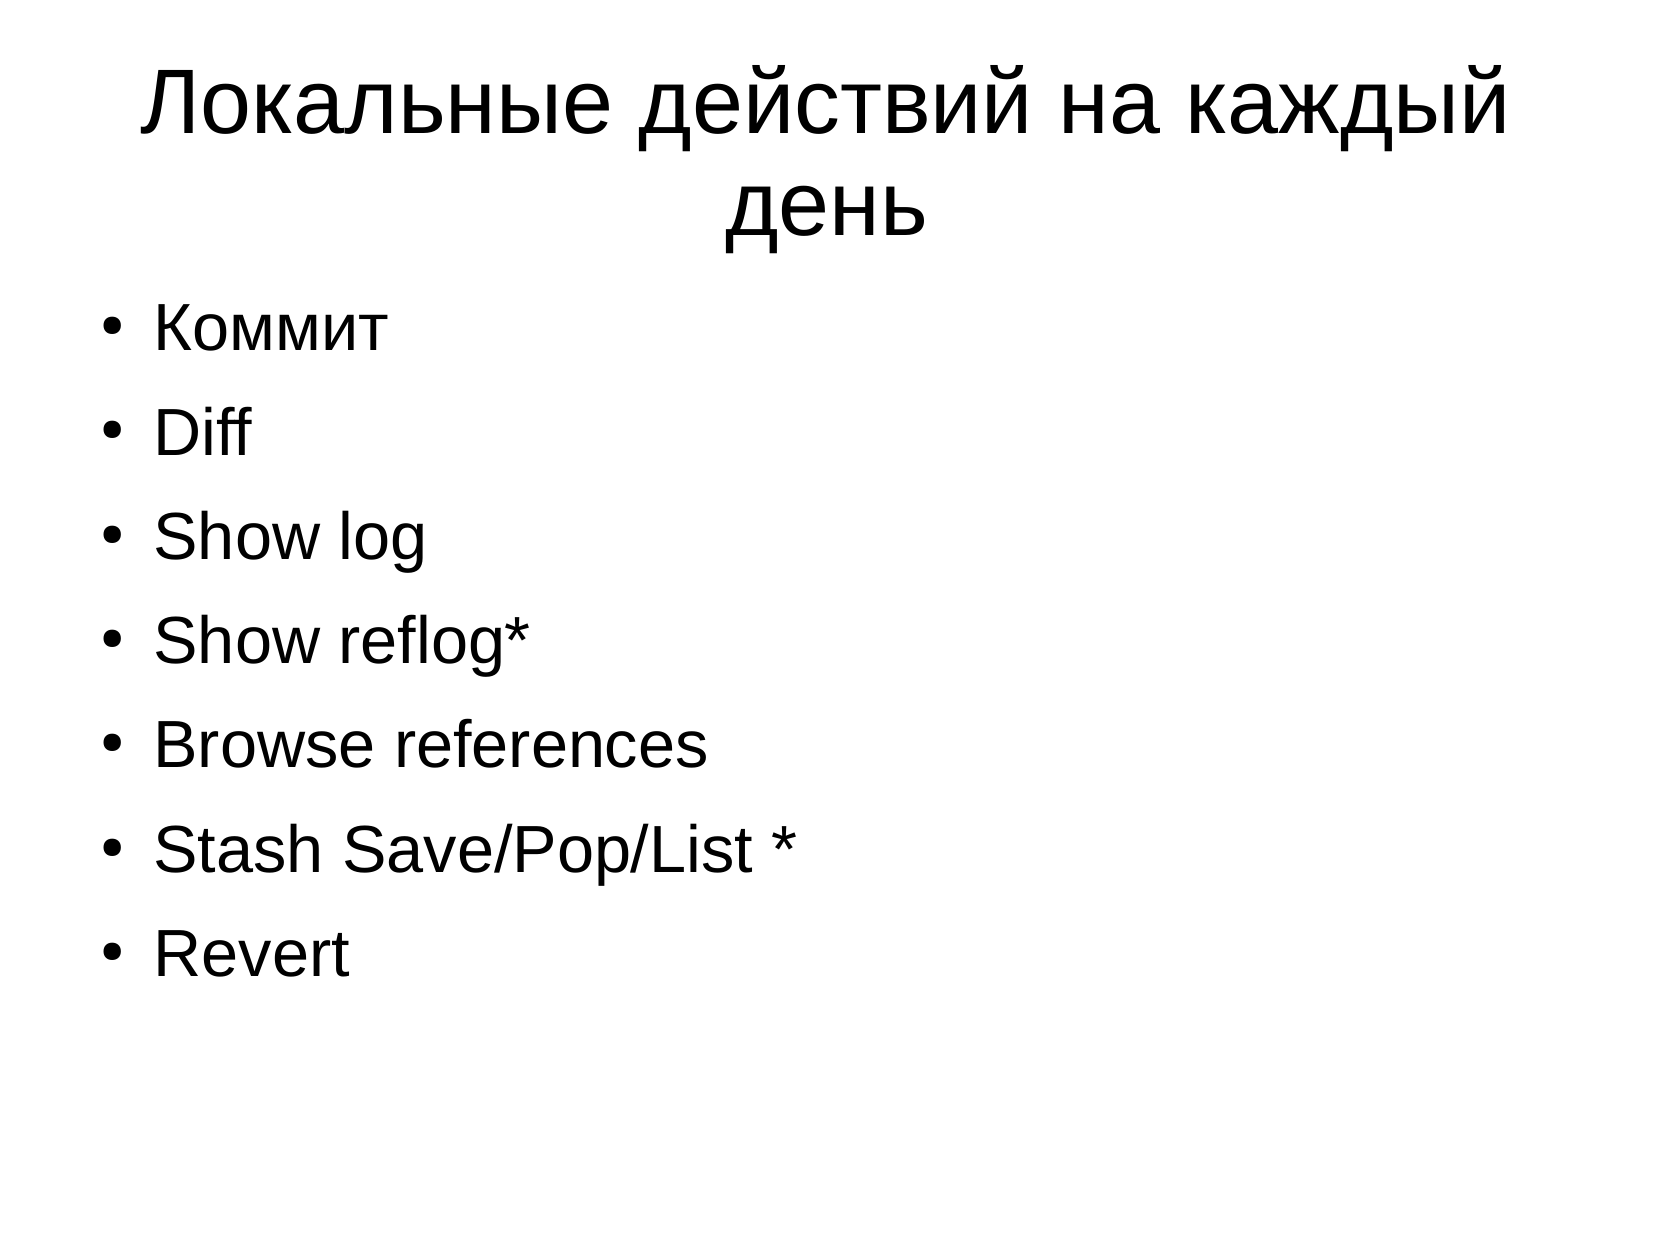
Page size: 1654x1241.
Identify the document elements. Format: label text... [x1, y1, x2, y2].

title Локальные действий на каждый день [82, 49, 1571, 257]
list Коммит Diff Show log Show reflog* Browse references Stash Save/Pop/List * Revert [82, 290, 1571, 1109]
